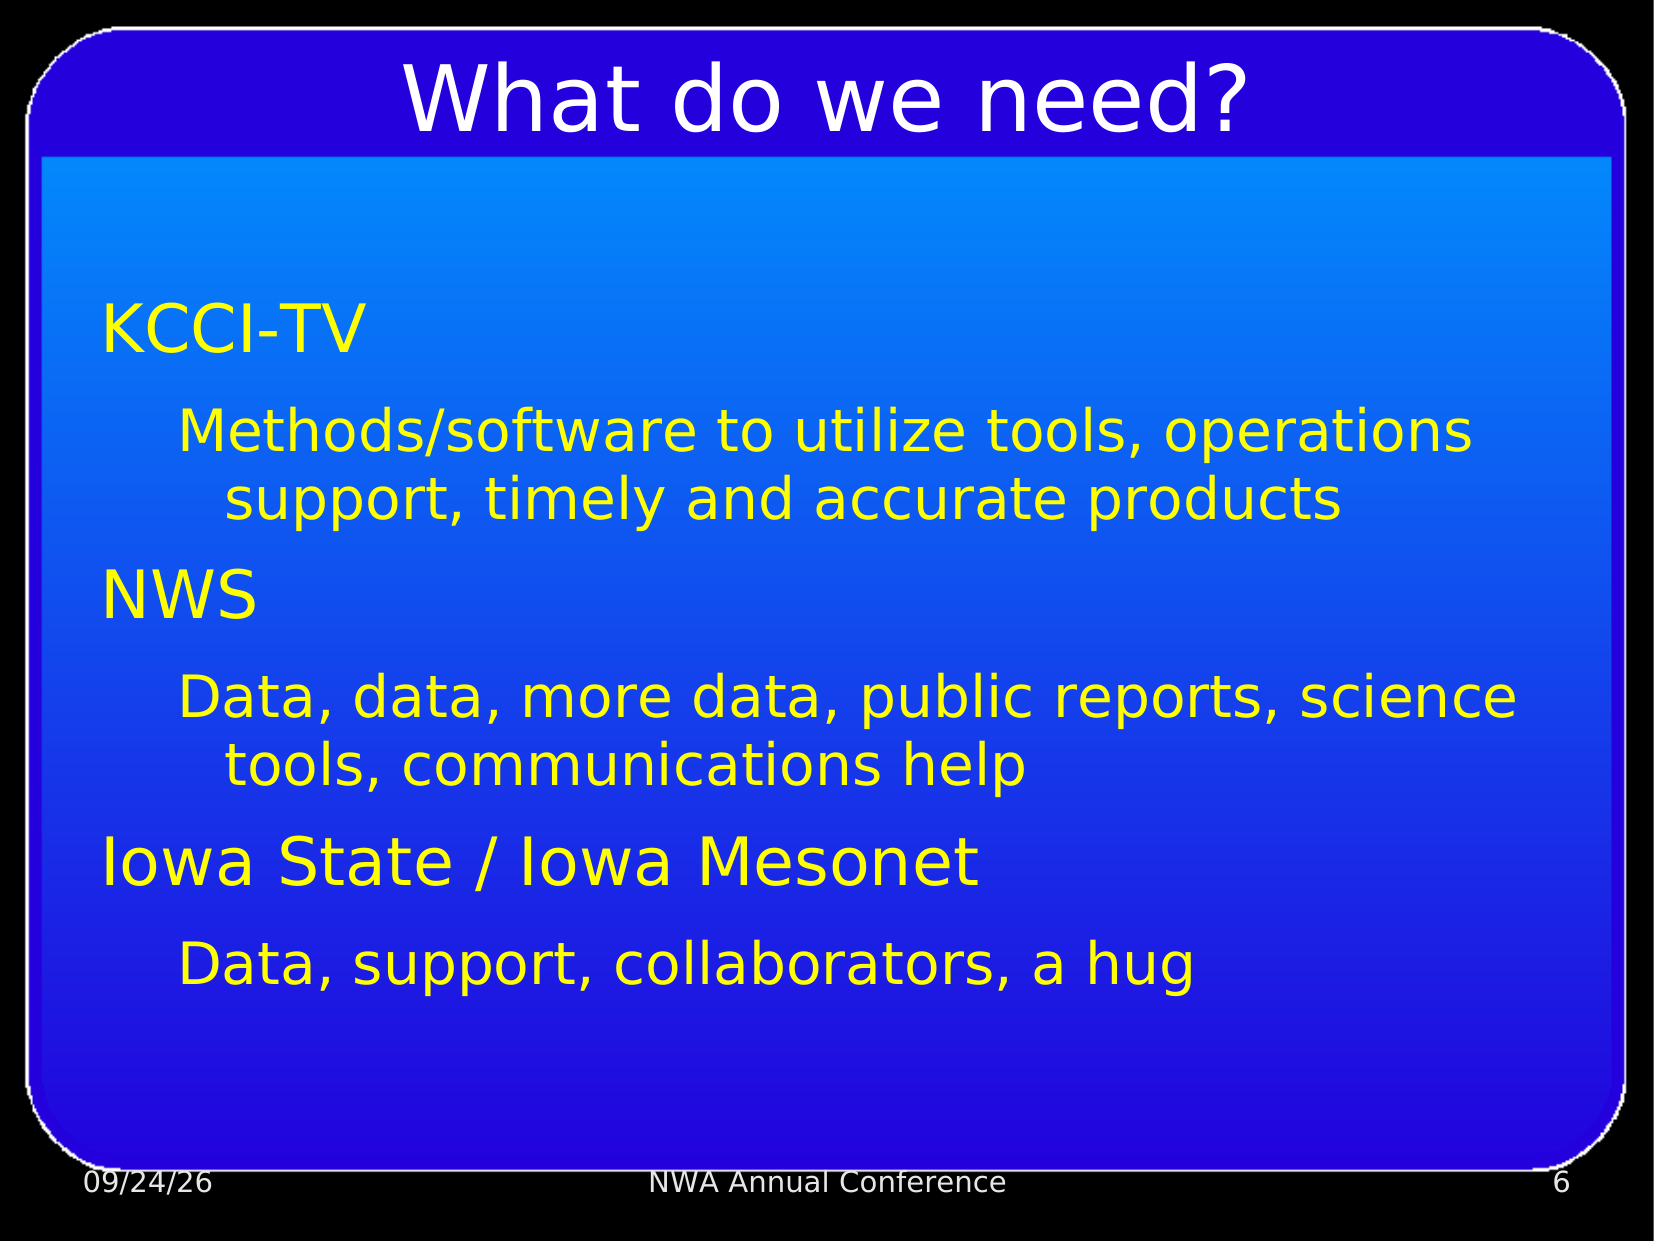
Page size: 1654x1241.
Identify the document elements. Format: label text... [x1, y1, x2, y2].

list KCCI-TV Methods/software to utilize tools, operations support, timely and accurate products NWS Data, data, more data, public reports, science tools, communications help Iowa State / Iowa Mesonet Data, support, collaborators, a hug [82, 290, 1571, 1109]
picture [0, 0, 1654, 1241]
title What do we need? [82, 46, 1571, 154]
